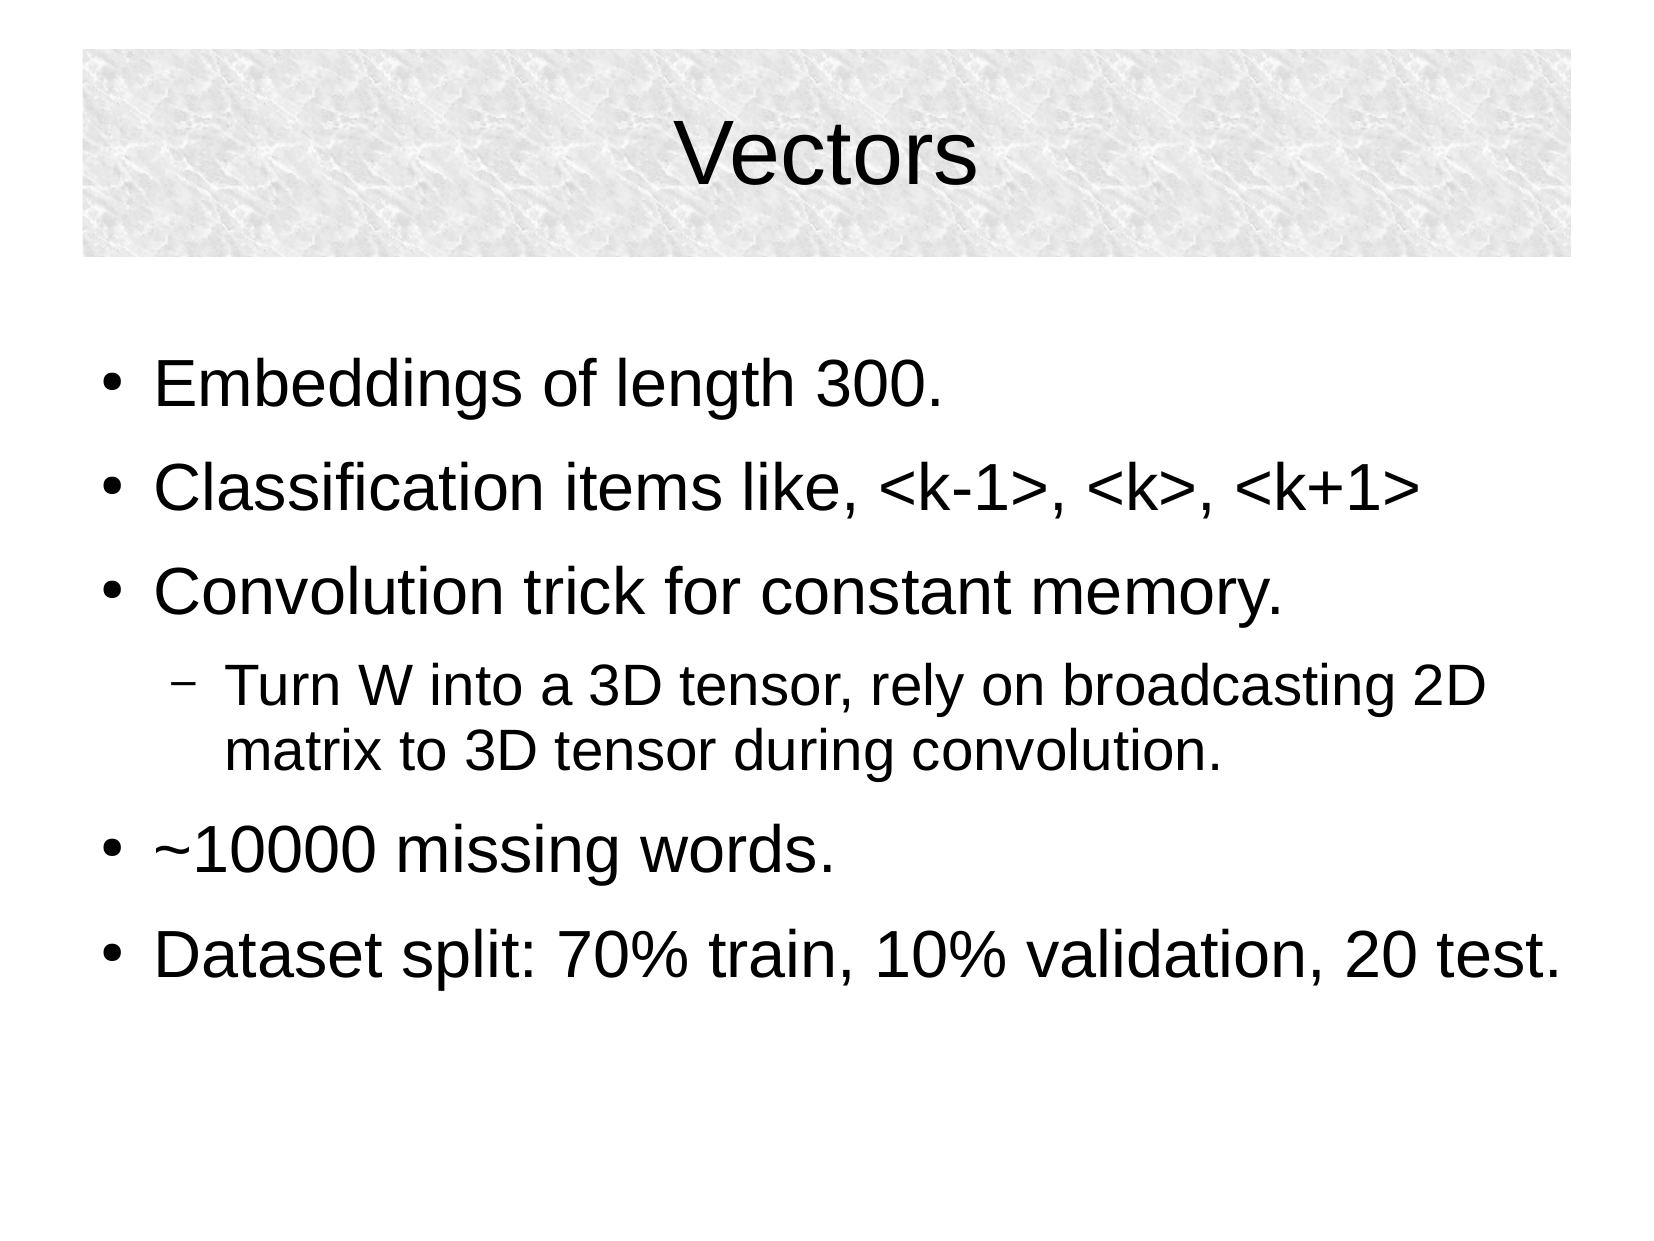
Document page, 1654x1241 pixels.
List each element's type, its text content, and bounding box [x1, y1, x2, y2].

list Embeddings of length 300. Classification items like, <k-1>, <k>, <k+1> Convolution trick for constant memory. Turn W into a 3D tensor, rely on broadcasting 2D matrix to 3D tensor during convolution. ~10000 missing words. Dataset split: 70% train, 10% validation, 20 test. [82, 345, 1571, 1066]
title Vectors [82, 49, 1571, 257]
